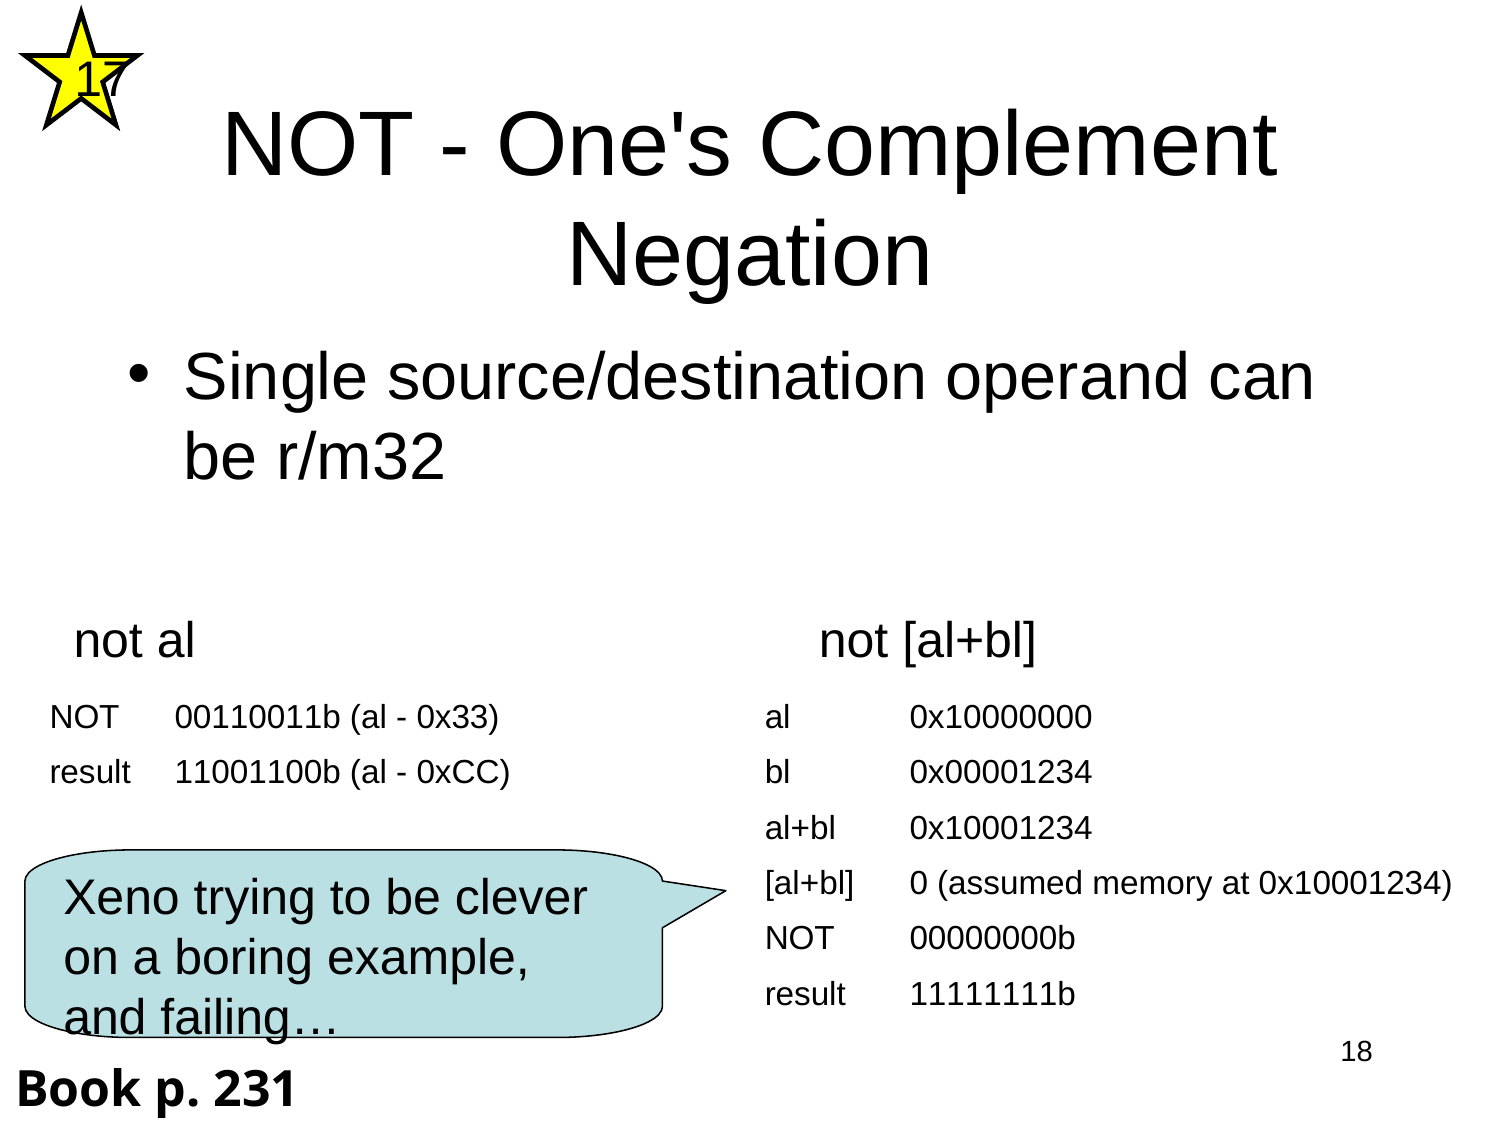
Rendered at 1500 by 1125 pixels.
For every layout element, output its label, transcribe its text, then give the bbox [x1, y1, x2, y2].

table_cell 11111111b [895, 964, 1500, 1020]
list Single source/destination operand can be r/m32 [112, 324, 1388, 1001]
table_cell 0 (assumed memory at 0x10001234) [895, 854, 1500, 909]
table_cell 00000000b [895, 909, 1500, 964]
table_header al [750, 688, 895, 743]
text_box Book p. 231 [0, 1049, 315, 1125]
table_header 00110011b (al - 0x33) [160, 688, 722, 743]
title NOT - One's Complement Negation [112, 76, 1388, 312]
table_cell al+bl [750, 798, 895, 854]
text_box 17 [24, 12, 138, 125]
text_box not [al+bl] [804, 599, 1053, 676]
table_header NOT [35, 688, 160, 743]
table_cell result [750, 964, 895, 1020]
text_box <number> [1074, 1025, 1388, 1101]
table_cell result [35, 743, 160, 798]
text_box not al [58, 599, 211, 676]
table_cell 0x10001234 [895, 798, 1500, 854]
table_cell bl [750, 743, 895, 798]
table_header 0x10000000 [895, 688, 1500, 743]
table_cell 11001100b (al - 0xCC) [160, 743, 722, 798]
table_cell NOT [750, 909, 895, 964]
table_cell 0x00001234 [895, 743, 1500, 798]
table_cell [al+bl] [750, 854, 895, 909]
text_box Xeno trying to be clever on a boring example, and failing… [24, 849, 726, 1038]
